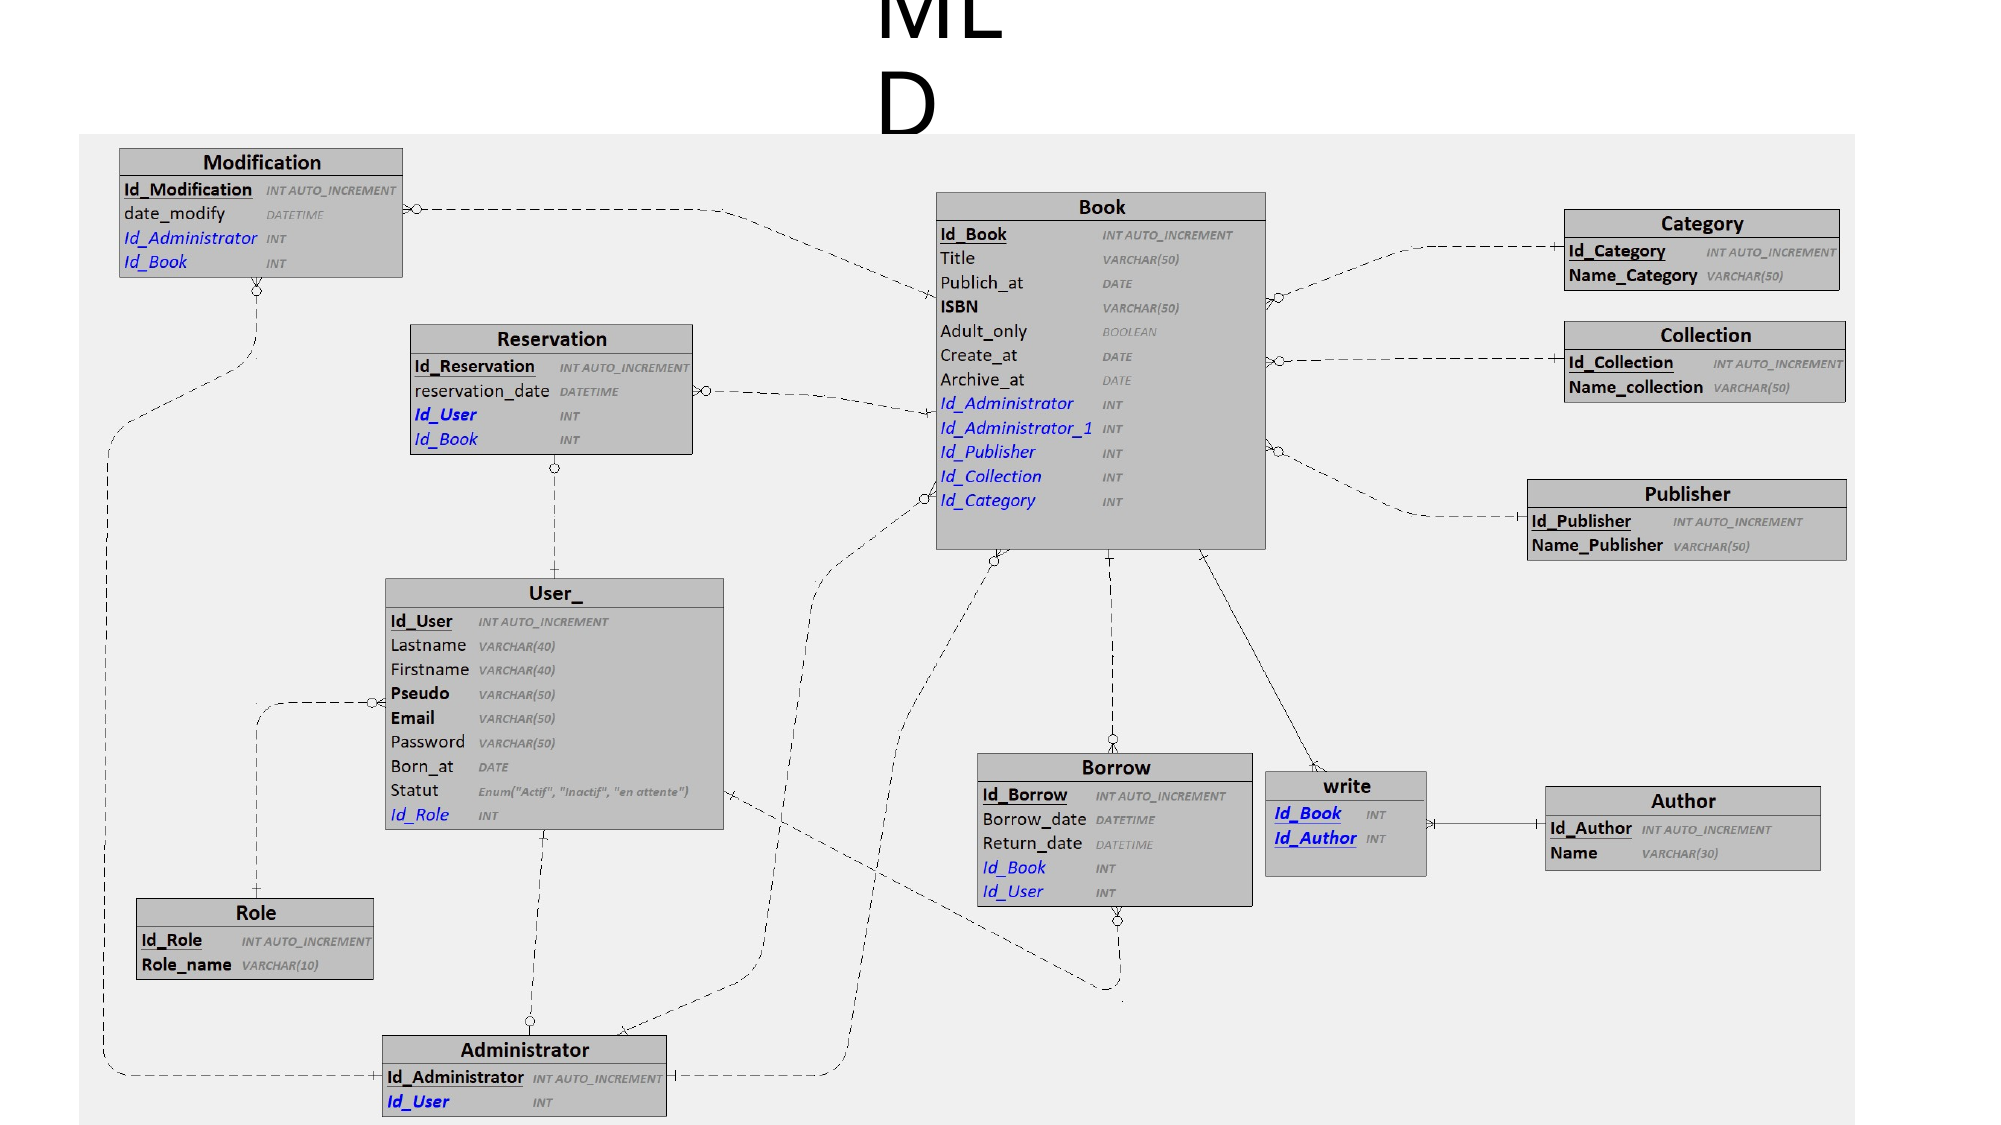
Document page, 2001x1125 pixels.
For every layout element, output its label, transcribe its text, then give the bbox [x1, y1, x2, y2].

title MLD [858, 0, 1076, 134]
picture [79, 134, 1855, 1125]
